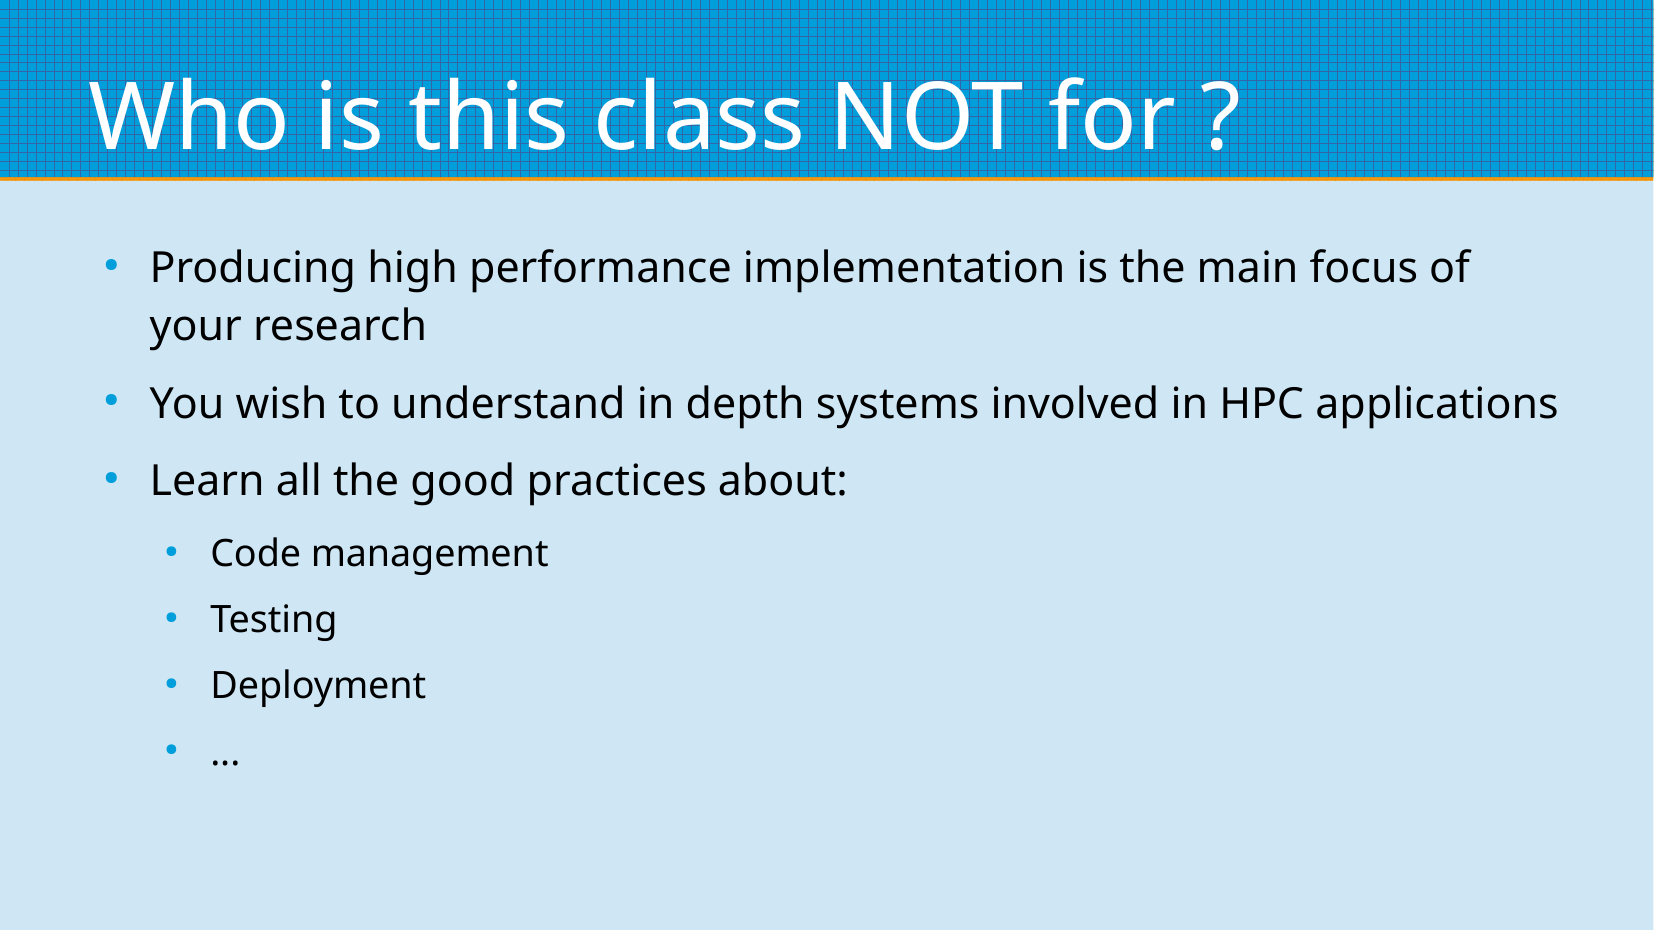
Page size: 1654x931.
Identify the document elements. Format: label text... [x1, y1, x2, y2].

title Who is this class NOT for ? [88, 14, 1565, 178]
list Producing high performance implementation is the main focus of your research You wish to understand in depth systems involved in HPC applications Learn all the good practices about: Code management Testing Deployment ... [88, 236, 1565, 813]
